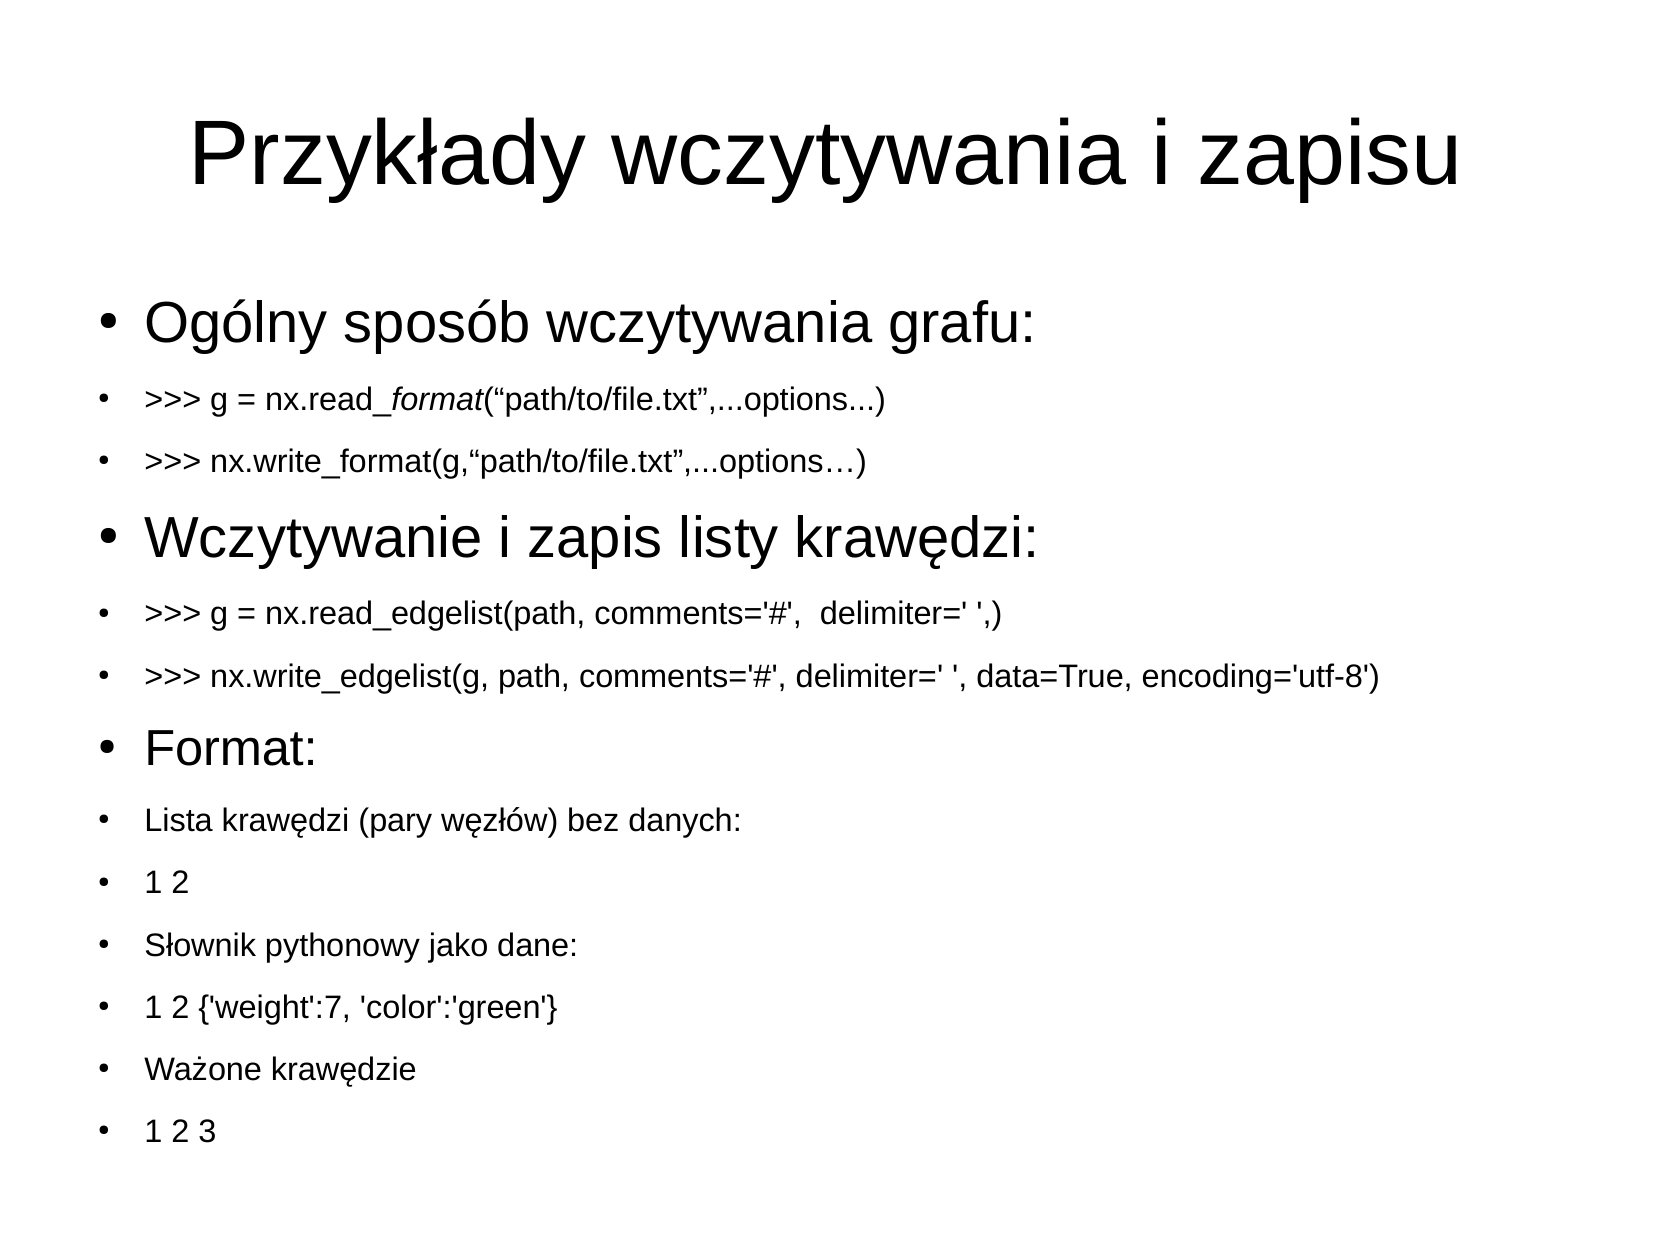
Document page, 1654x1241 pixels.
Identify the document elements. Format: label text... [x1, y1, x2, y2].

title Przykłady wczytywania i zapisu [82, 49, 1571, 257]
list Ogólny sposób wczytywania grafu: >>> g = nx.read_format(“path/to/file.txt”,...options...) >>> nx.write_format(g,“path/to/file.txt”,...options…) Wczytywanie i zapis listy krawędzi: >>> g = nx.read_edgelist(path, comments='#', delimiter=' ',) >>> nx.write_edgelist(g, path, comments='#', delimiter=' ', data=True, encoding='utf-8') Format: Lista krawędzi (pary węzłów) bez danych: 1 2 Słownik pythonowy jako dane: 1 2 {'weight':7, 'color':'green'} Ważone krawędzie 1 2 3 [82, 290, 1571, 1156]
